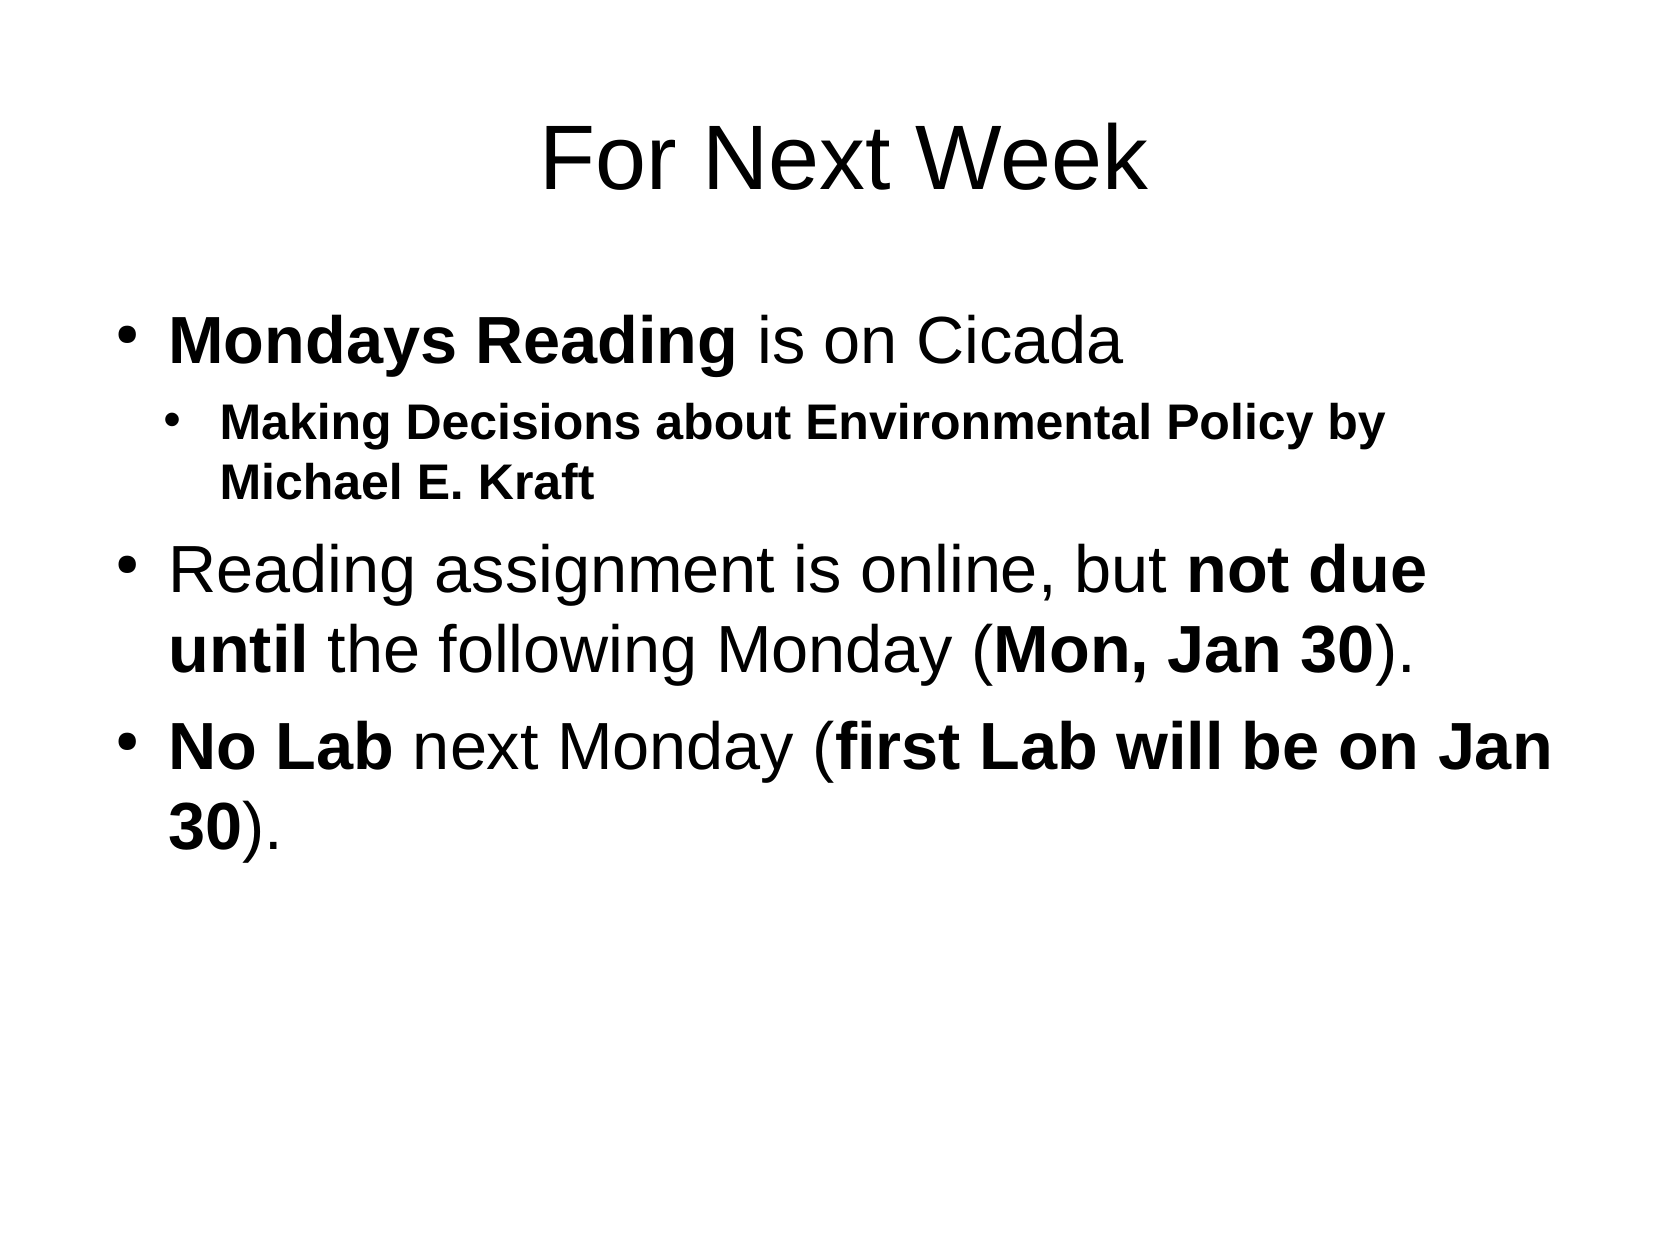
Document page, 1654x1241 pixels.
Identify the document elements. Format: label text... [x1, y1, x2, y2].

title For Next Week [82, 49, 1571, 257]
list Mondays Reading is on Cicada Making Decisions about Environmental Policy by Michael E. Kraft Reading assignment is online, but not due until the following Monday (Mon, Jan 30). No Lab next Monday (first Lab will be on Jan 30). [82, 289, 1571, 1108]
